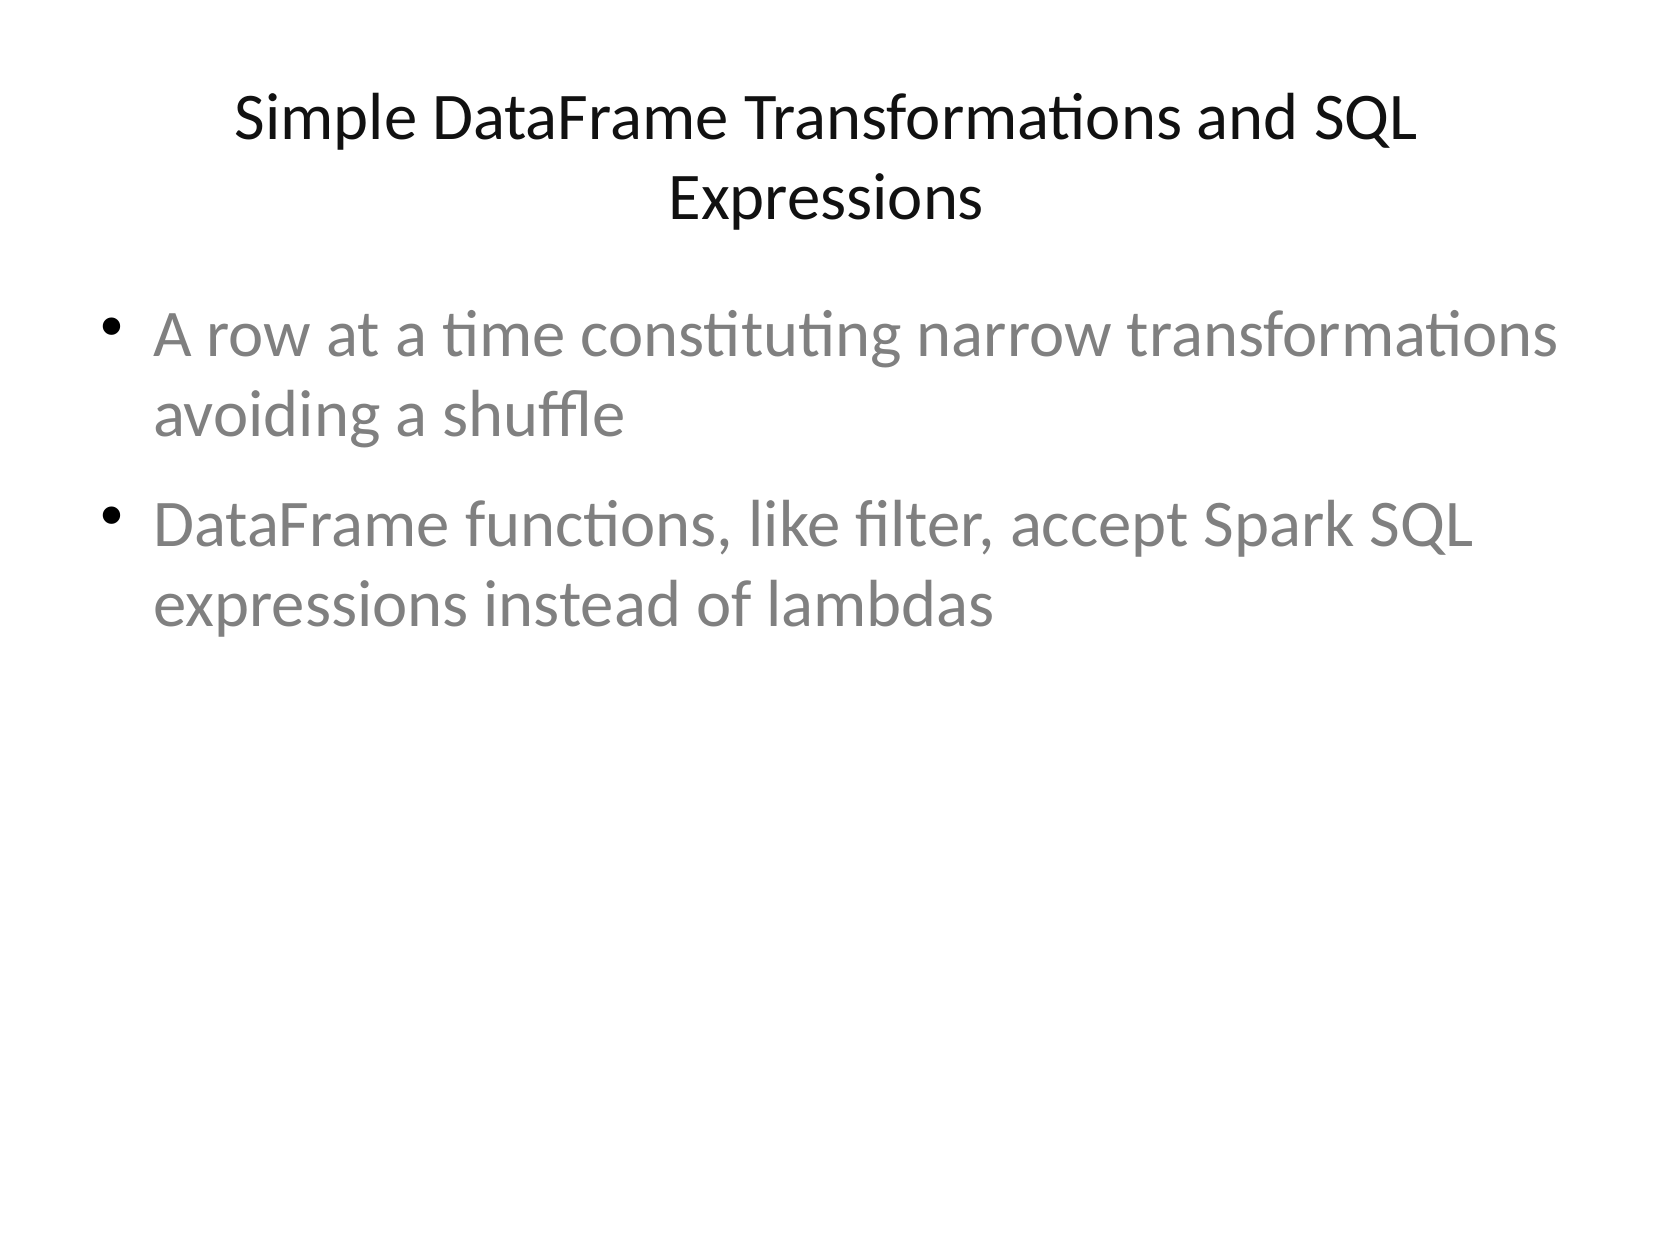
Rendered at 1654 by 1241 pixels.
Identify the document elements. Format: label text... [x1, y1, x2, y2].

text_box Simple DataFrame Transformations and SQL Expressions [82, 49, 1571, 257]
text_box A row at a time constituting narrow transformations avoiding a shuffle DataFrame functions, like filter, accept Spark SQL expressions instead of lambdas [82, 290, 1571, 1010]
